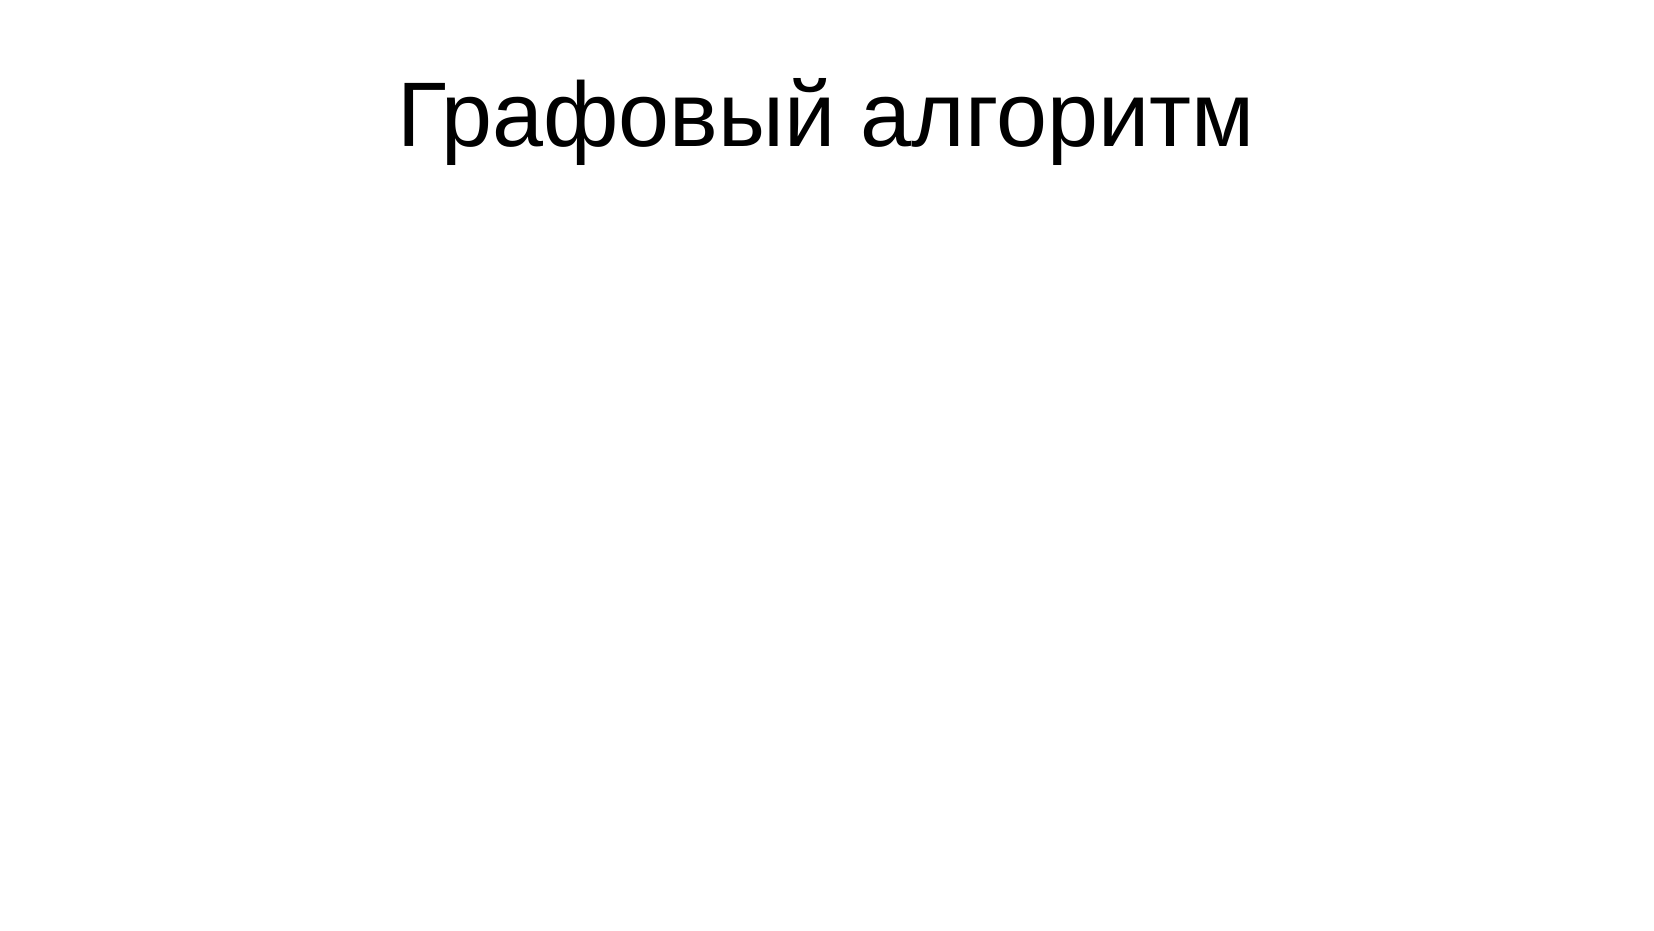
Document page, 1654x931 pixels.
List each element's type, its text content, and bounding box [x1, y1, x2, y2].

title Графовый алгоритм [82, 37, 1571, 193]
